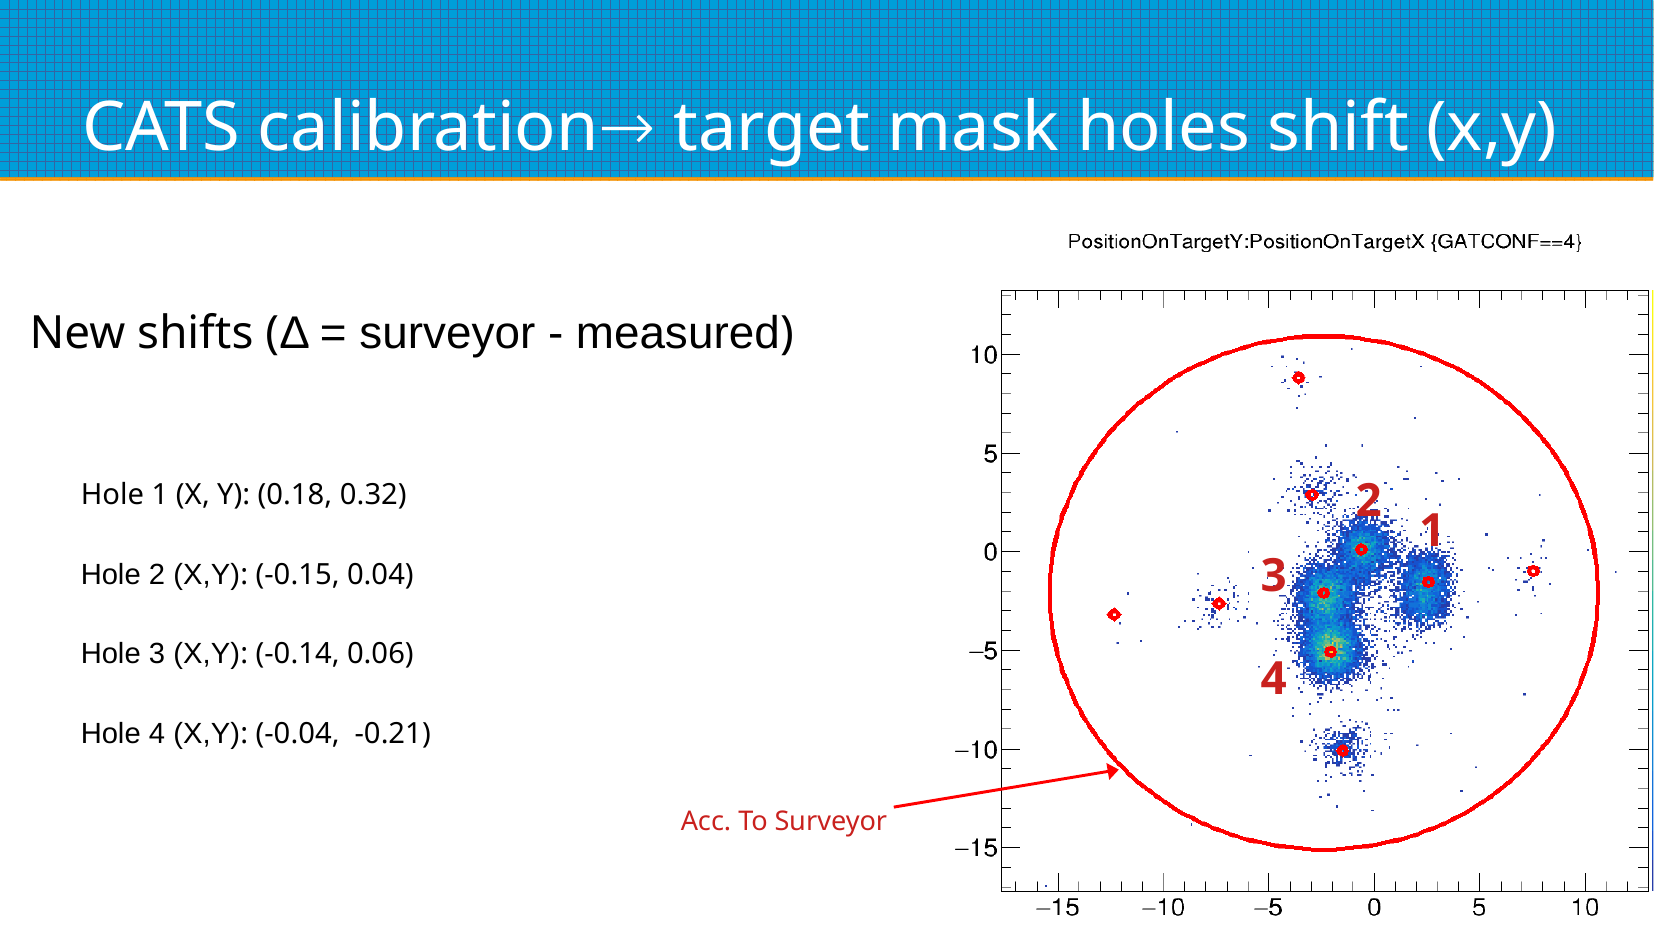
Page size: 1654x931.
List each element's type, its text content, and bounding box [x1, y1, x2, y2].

picture [937, 224, 1654, 931]
text_box Acc. To Surveyor [675, 777, 976, 863]
text_box 4 [1254, 629, 1319, 724]
text_box 3 [1254, 526, 1319, 621]
text_box Hole 1 (X, Y): (0.18, 0.32) Hole 2 (X,Y): (-0.15, 0.04) Hole 3 (X,Y): (-0.14, 0.06) Hole 4 (X,Y): (-0.04, -0.21) [75, 402, 826, 863]
text_box New shifts (Δ = surveyor - measured) [23, 236, 924, 488]
text_box 2 [1349, 451, 1414, 547]
title CATS calibration→ target mask holes shift (x,y) [82, 14, 1571, 171]
text_box 1 [1413, 481, 1477, 576]
